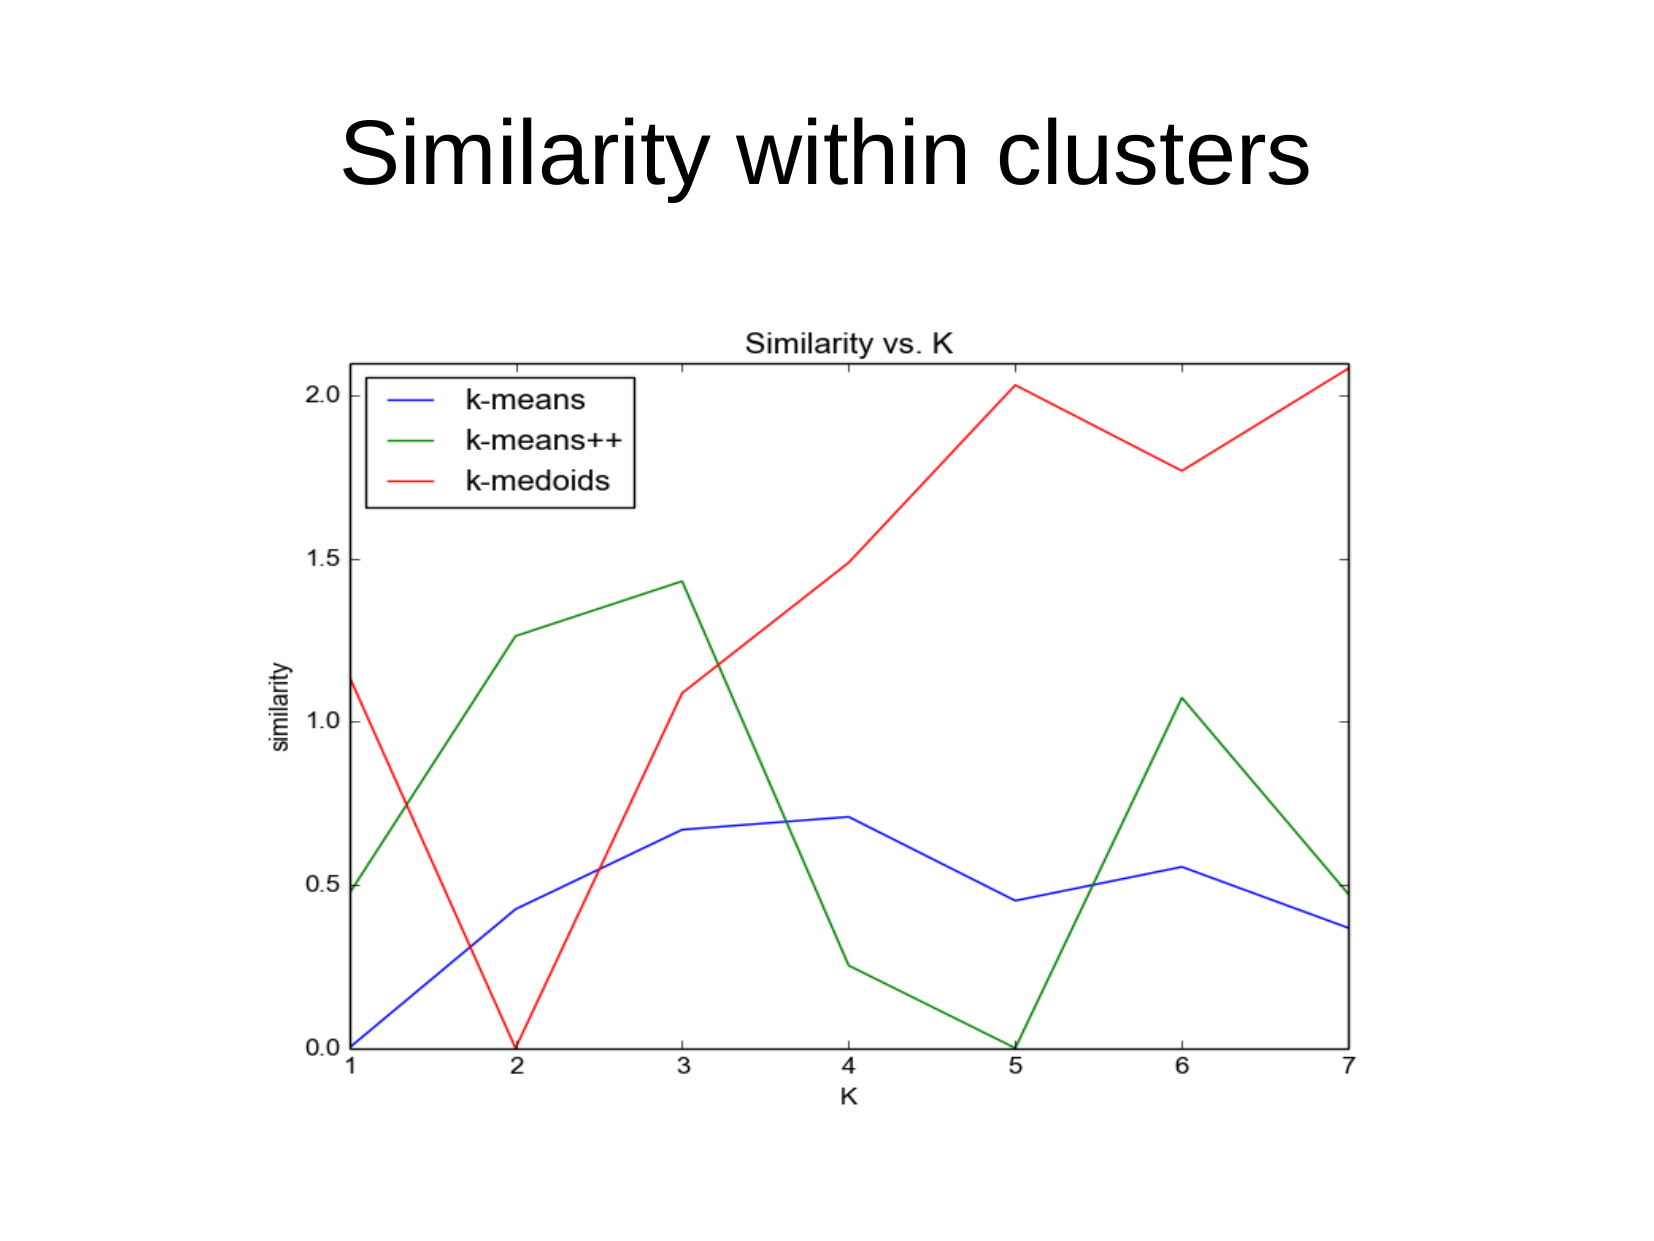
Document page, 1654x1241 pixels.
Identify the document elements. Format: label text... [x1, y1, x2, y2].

picture [188, 278, 1477, 1134]
title Similarity within clusters [82, 49, 1571, 257]
